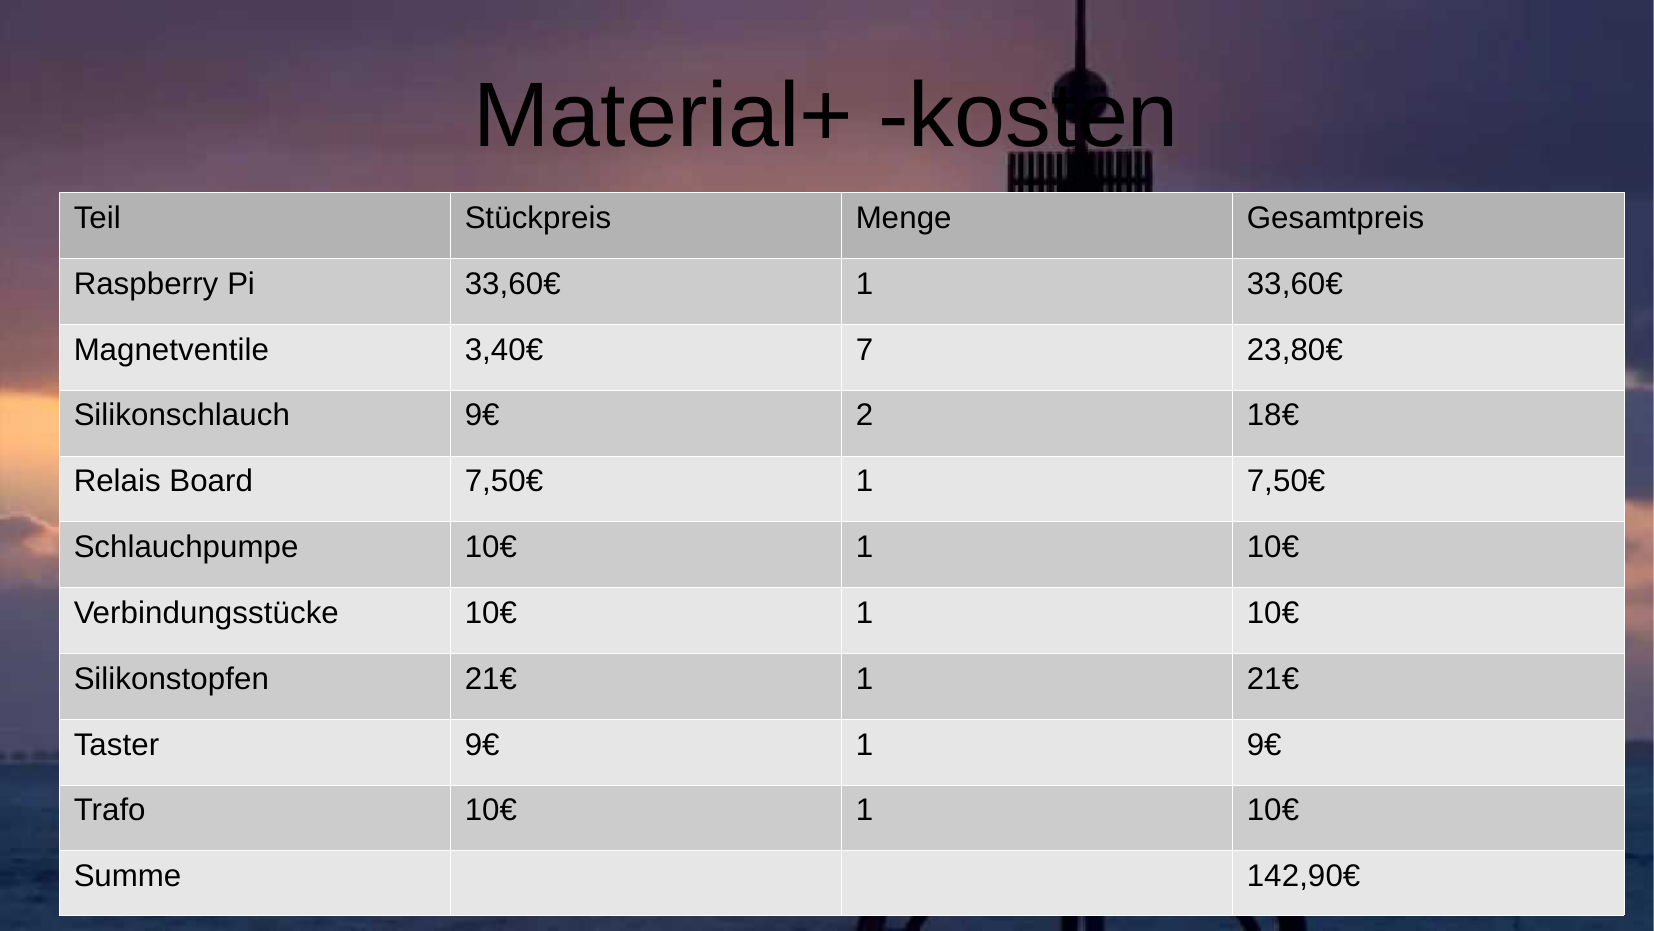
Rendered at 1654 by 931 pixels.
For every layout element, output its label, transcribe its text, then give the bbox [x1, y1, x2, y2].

table_cell 1 [842, 720, 1232, 785]
table_cell Taster [60, 720, 450, 785]
table_cell [842, 851, 1232, 915]
table_cell Relais Board [60, 457, 450, 521]
table_cell 33,60€ [451, 259, 841, 324]
table_cell 21€ [1233, 654, 1624, 719]
table_cell 1 [842, 786, 1232, 850]
table_cell 142,90€ [1233, 851, 1624, 915]
table_cell 1 [842, 588, 1232, 653]
table_cell Verbindungsstücke [60, 588, 450, 653]
table_cell 9€ [451, 720, 841, 785]
table_cell 10€ [1233, 786, 1624, 850]
table_cell Magnetventile [60, 325, 450, 390]
table_header Menge [842, 193, 1232, 258]
table_header Teil [60, 193, 450, 258]
table_cell 10€ [1233, 522, 1624, 587]
table_cell Schlauchpumpe [60, 522, 450, 587]
table_cell Summe [60, 851, 450, 915]
table_cell 1 [842, 259, 1232, 324]
table_cell 10€ [451, 786, 841, 850]
table_cell 1 [842, 654, 1232, 719]
table_cell 2 [842, 391, 1232, 456]
table_cell 9€ [451, 391, 841, 456]
table_cell 1 [842, 457, 1232, 521]
table_cell [451, 851, 841, 915]
table_cell 18€ [1233, 391, 1624, 456]
table_cell 10€ [451, 522, 841, 587]
picture [0, 0, 1654, 931]
table_cell Trafo [60, 786, 450, 850]
table_cell 9€ [1233, 720, 1624, 785]
table_cell 10€ [1233, 588, 1624, 653]
table_cell Silikonschlauch [60, 391, 450, 456]
table_cell 10€ [451, 588, 841, 653]
table_cell 1 [842, 522, 1232, 587]
title Material+ -kosten [82, 37, 1571, 192]
table_cell 21€ [451, 654, 841, 719]
table_cell Raspberry Pi [60, 259, 450, 324]
table_header Stückpreis [451, 193, 841, 258]
table_cell 7,50€ [451, 457, 841, 521]
table_cell 23,80€ [1233, 325, 1624, 390]
table_cell 7 [842, 325, 1232, 390]
table_cell 33,60€ [1233, 259, 1624, 324]
table_header Gesamtpreis [1233, 193, 1624, 258]
table_cell Silikonstopfen [60, 654, 450, 719]
table_cell 7,50€ [1233, 457, 1624, 521]
table_cell 3,40€ [451, 325, 841, 390]
